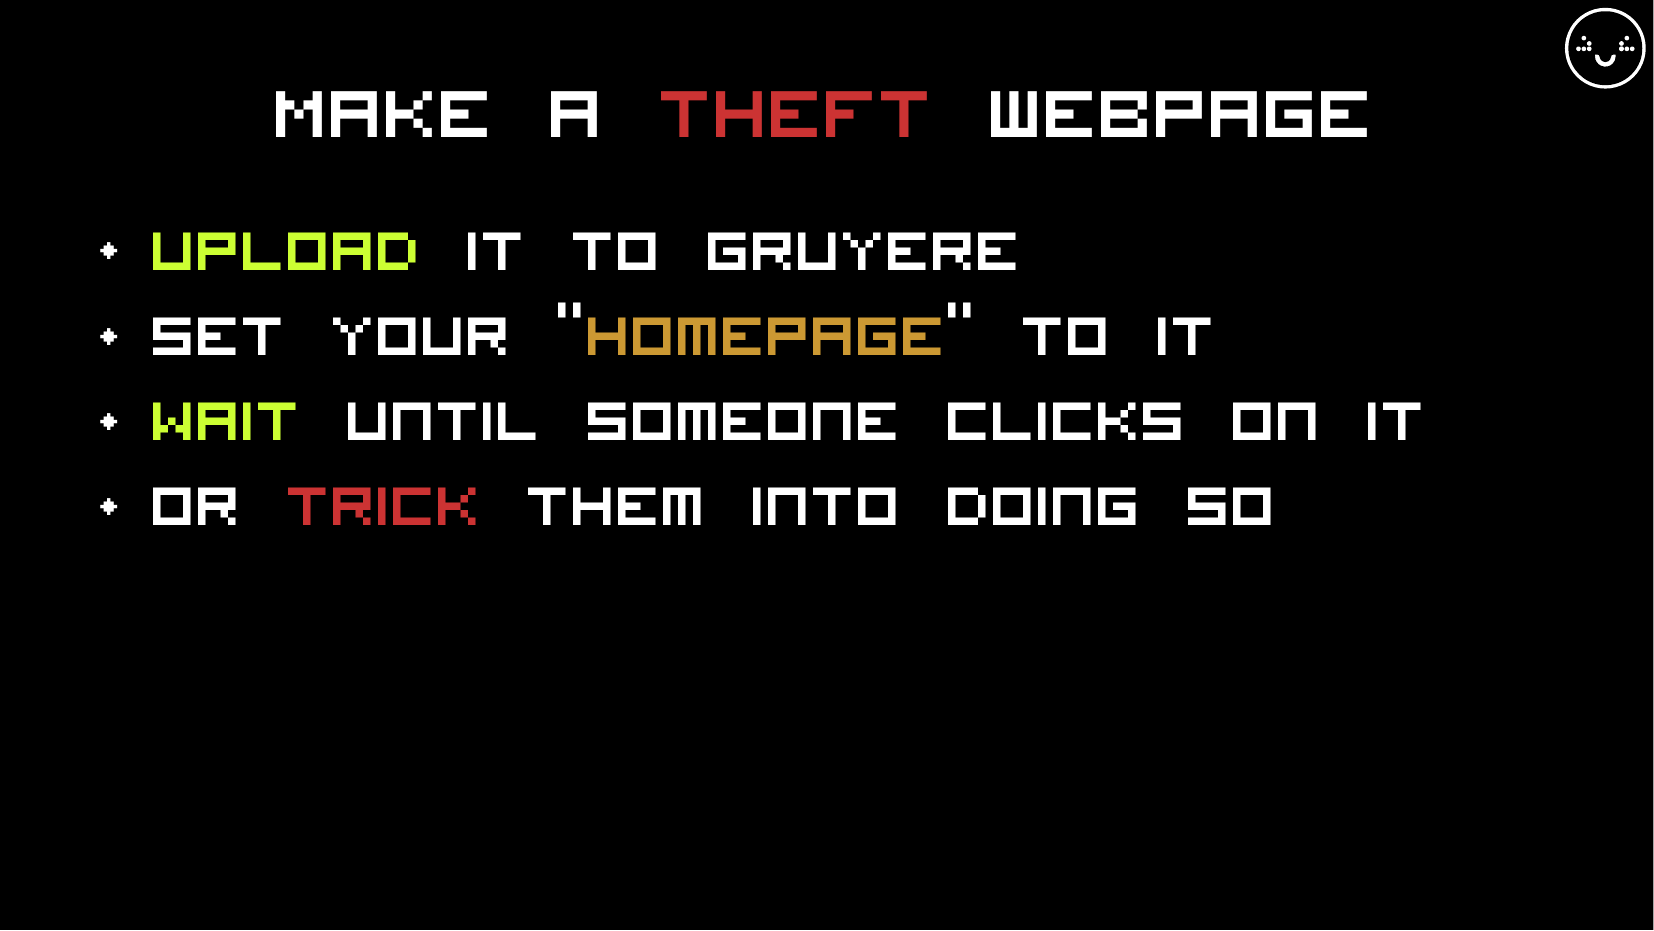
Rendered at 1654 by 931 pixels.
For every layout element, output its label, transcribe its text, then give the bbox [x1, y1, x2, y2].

list Upload it to gruyere Set your “homepage” to it Wait until someone clicks on it Or trick them into doing so [82, 217, 1571, 758]
title Make a theft webpage [82, 37, 1571, 193]
